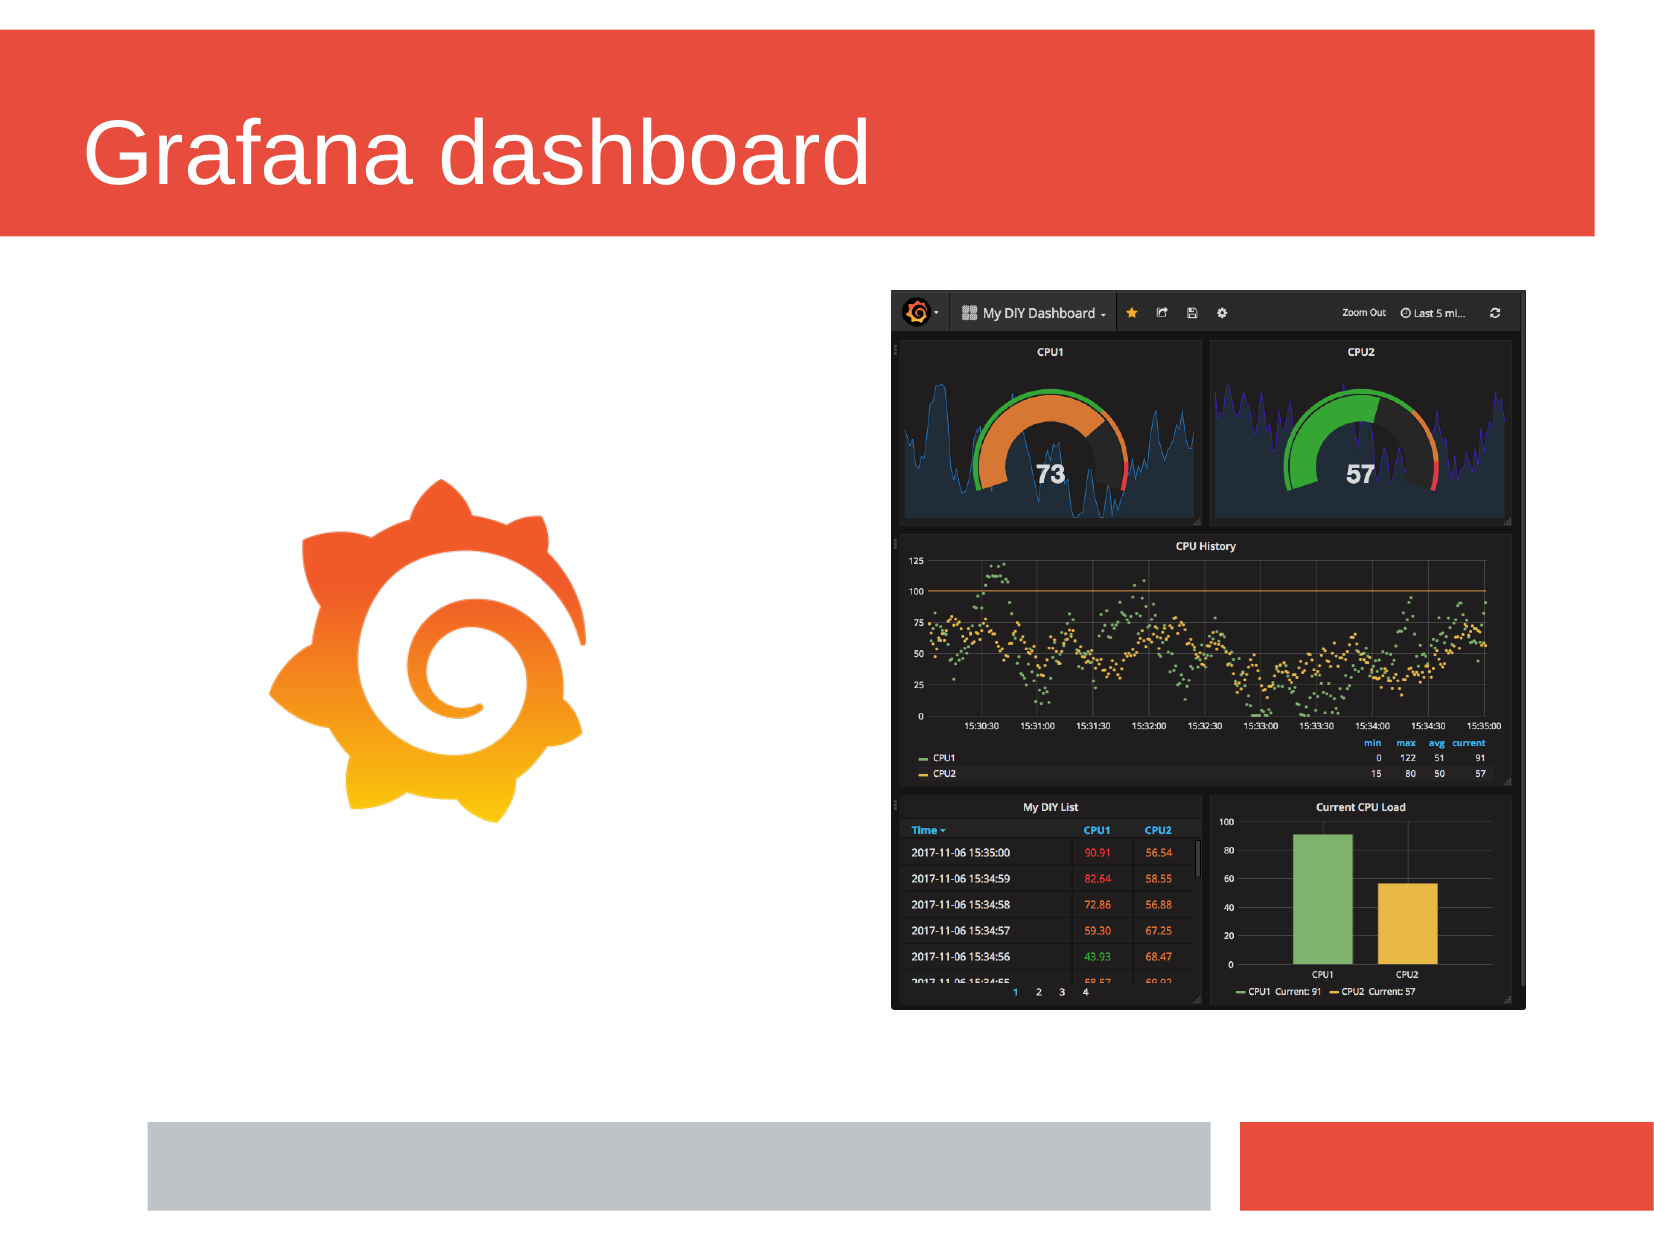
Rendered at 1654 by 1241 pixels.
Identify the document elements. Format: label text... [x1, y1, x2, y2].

picture [891, 290, 1526, 1010]
picture [269, 479, 586, 823]
title Grafana dashboard [82, 49, 1571, 257]
